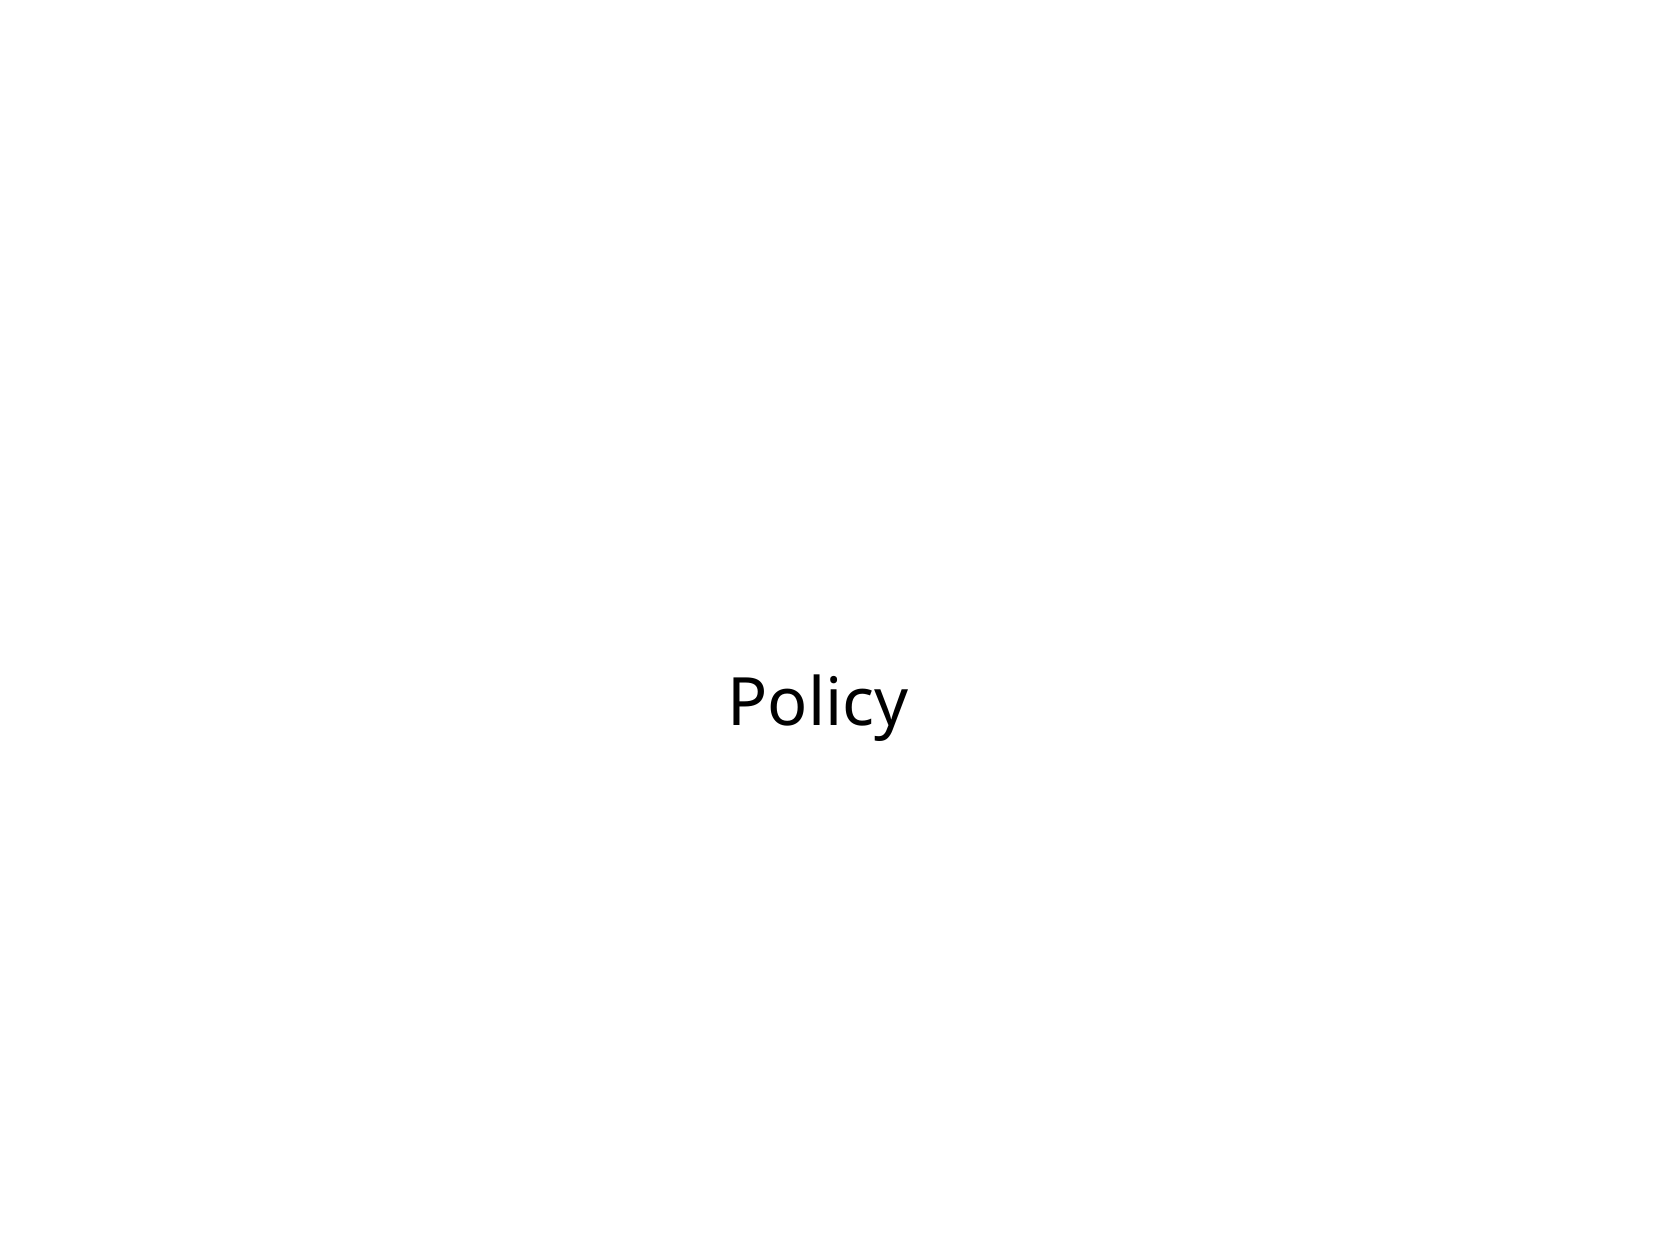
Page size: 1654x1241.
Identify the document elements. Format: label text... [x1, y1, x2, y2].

subtitle Policy [82, 297, 1571, 1102]
